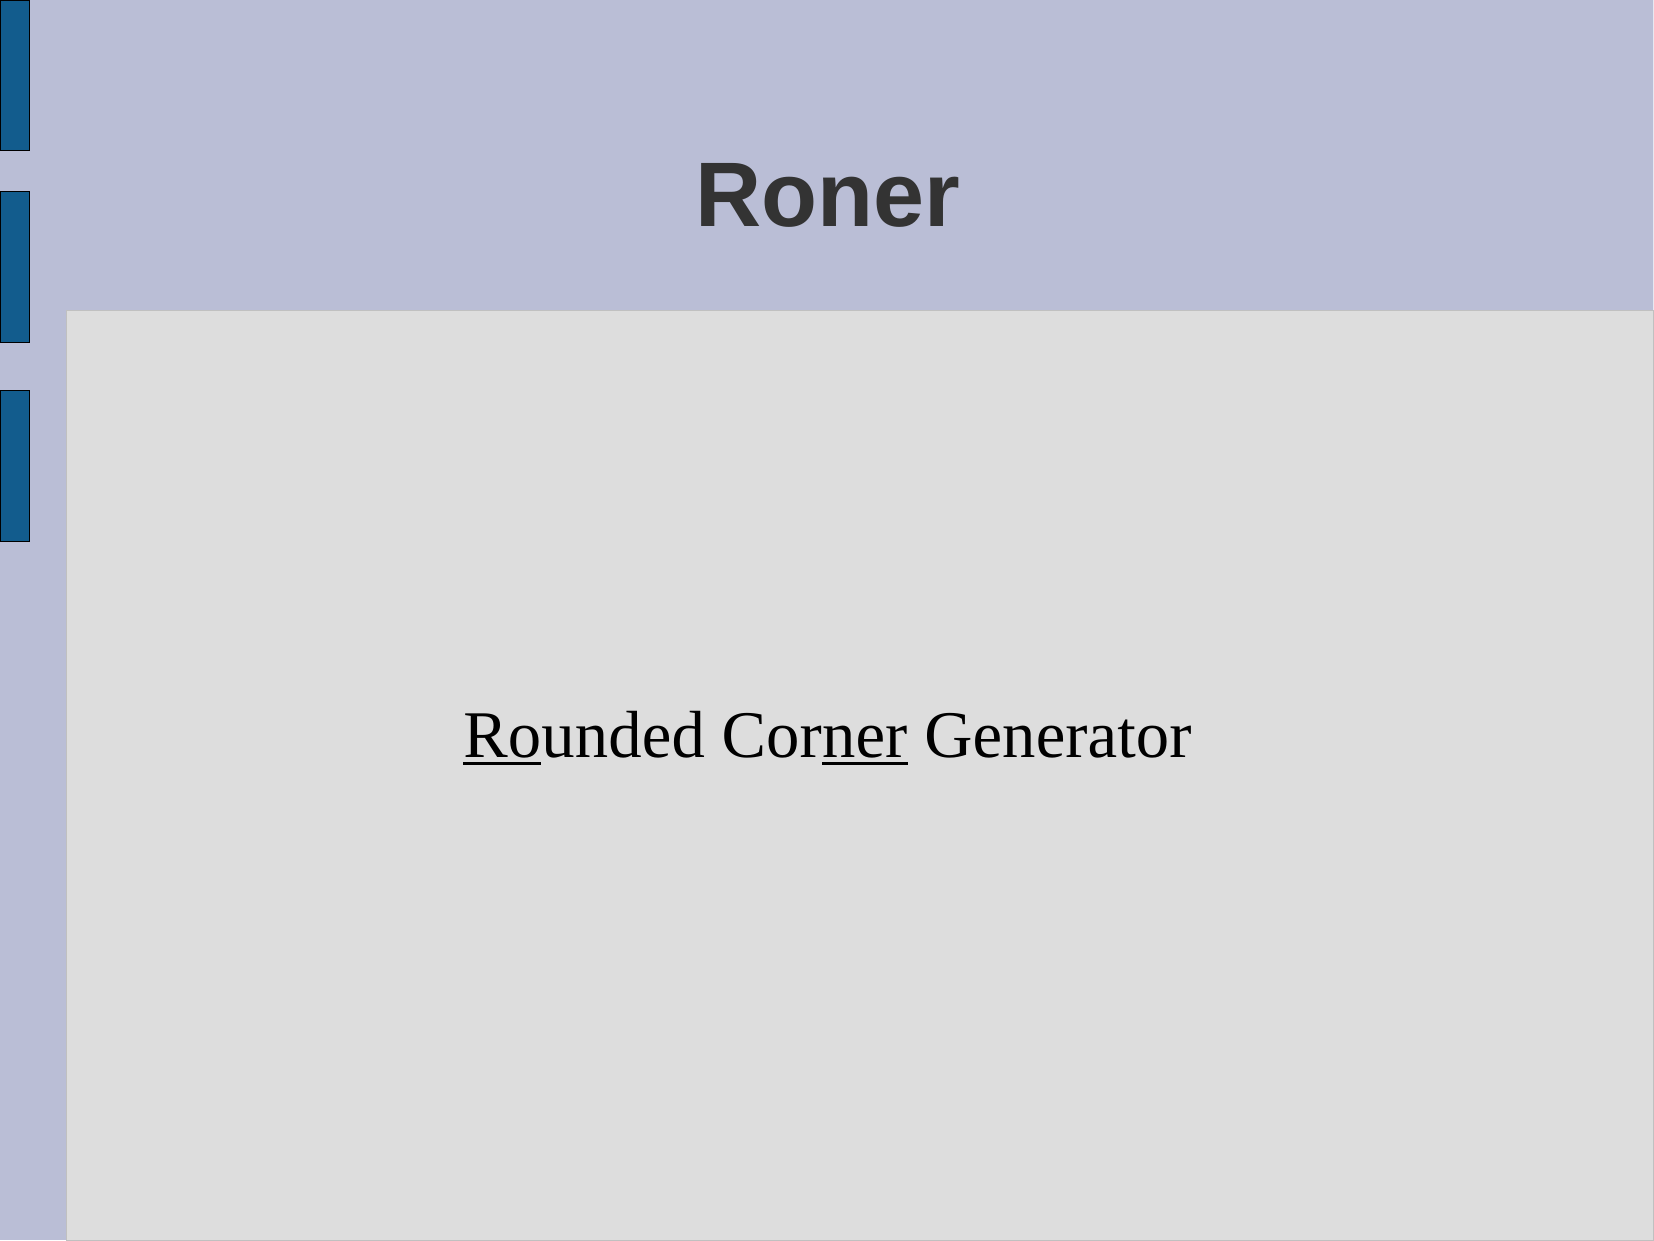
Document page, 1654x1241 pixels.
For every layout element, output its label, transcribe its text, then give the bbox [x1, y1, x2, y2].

subtitle Rounded Corner Generator [121, 344, 1534, 1127]
title Roner [121, 91, 1534, 299]
